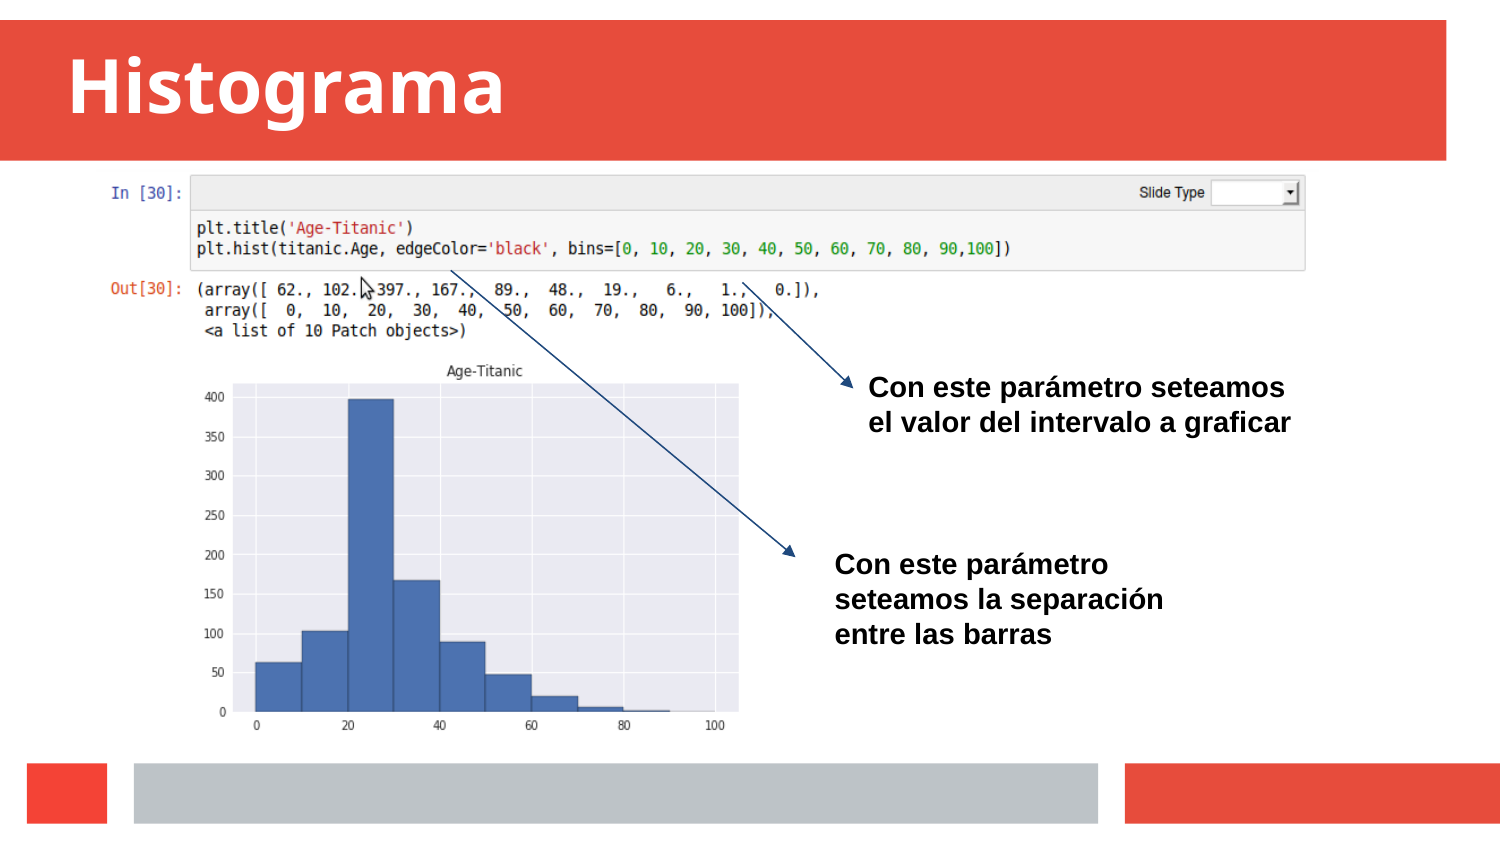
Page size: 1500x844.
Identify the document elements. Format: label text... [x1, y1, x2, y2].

text_box Con este parámetro seteamos el valor del intervalo a graficar [853, 318, 1309, 459]
picture [96, 169, 1319, 753]
title Histograma [53, 40, 1447, 141]
text_box Con este parámetro seteamos la separación entre las barras [819, 530, 1184, 631]
